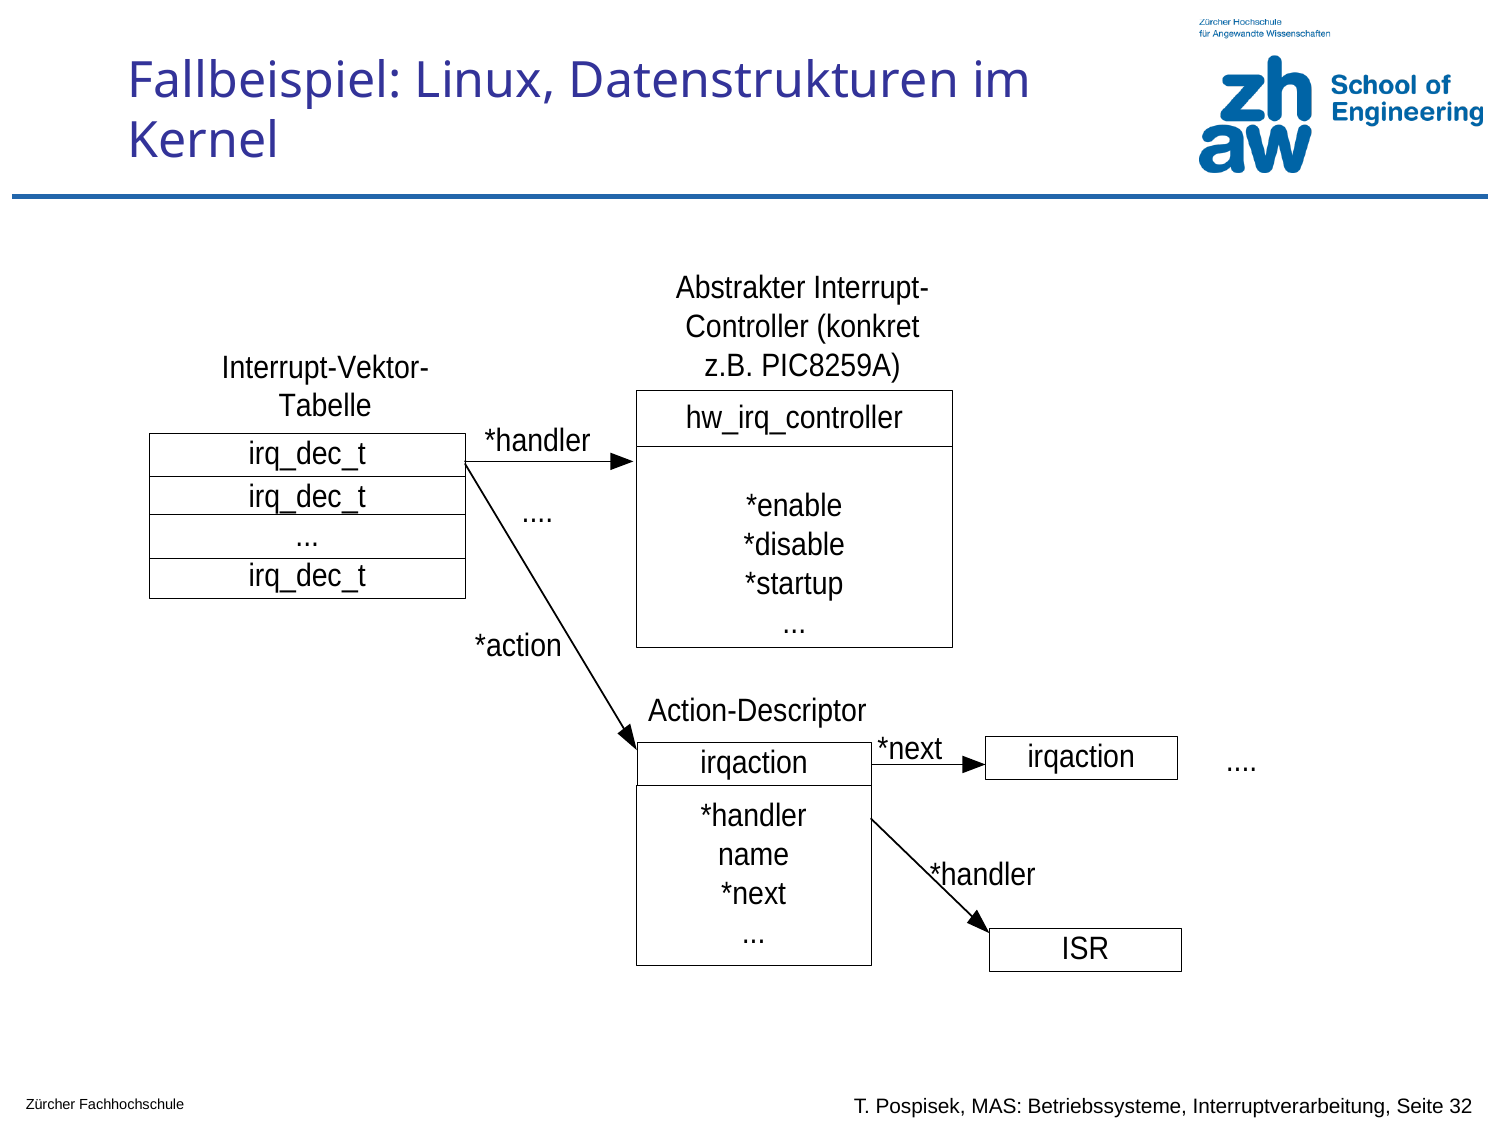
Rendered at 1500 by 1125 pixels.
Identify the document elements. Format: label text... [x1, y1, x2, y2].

picture [1199, 19, 1483, 173]
title Fallbeispiel: Linux, Datenstrukturen im Kernel [112, 50, 1158, 175]
picture [145, 266, 1353, 976]
